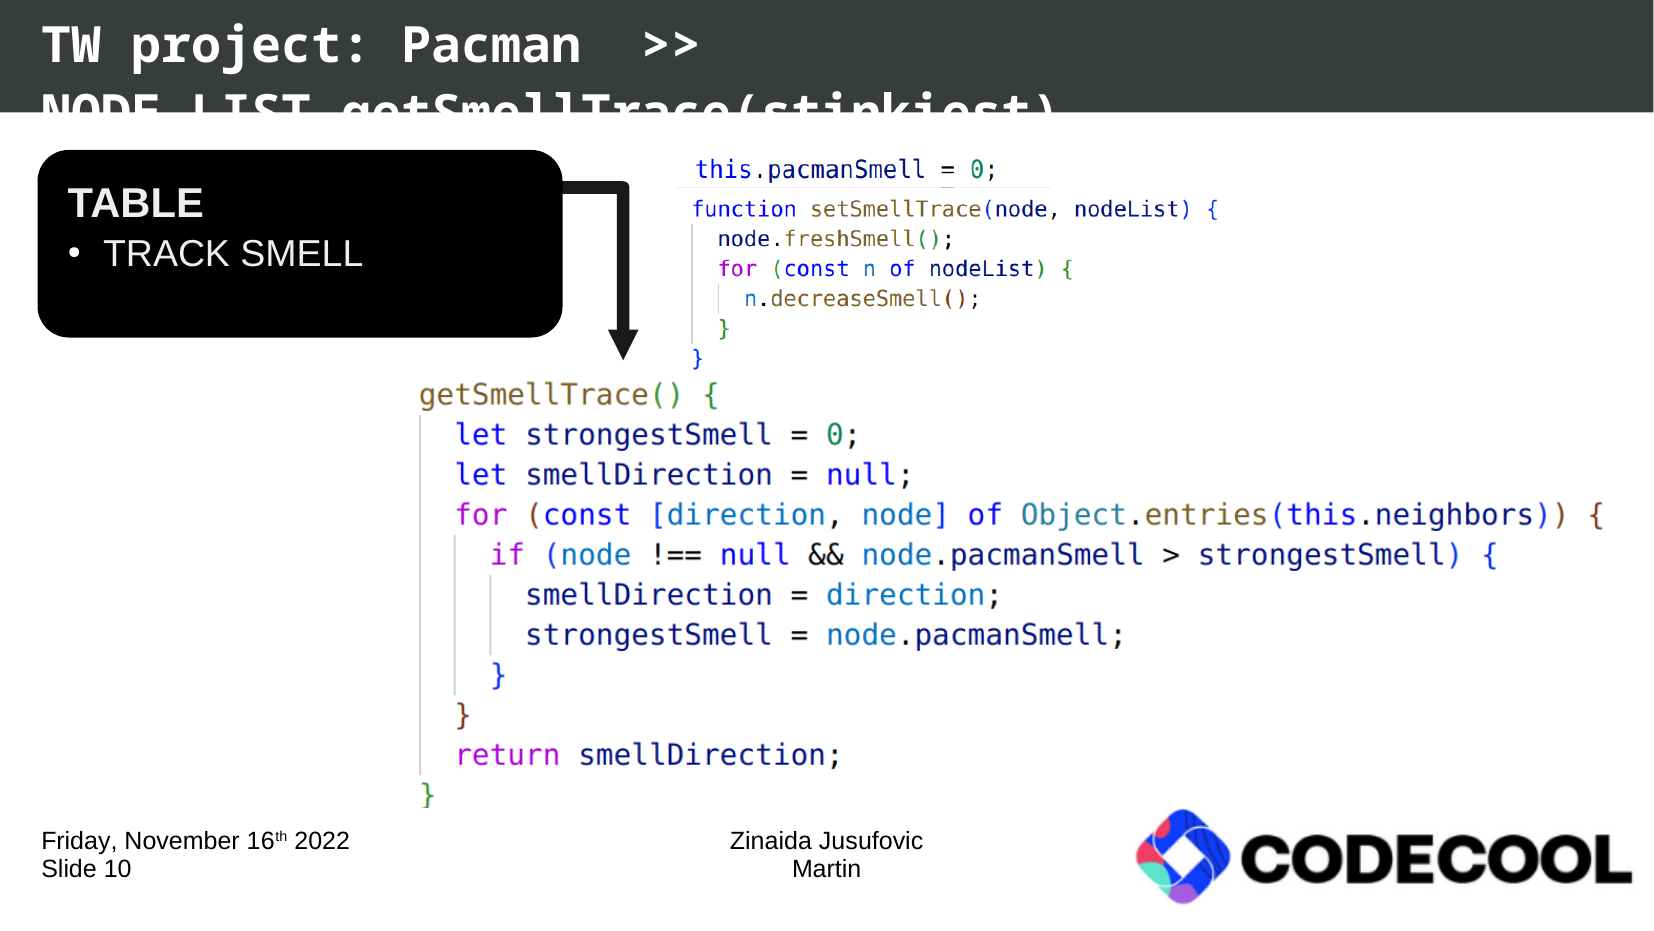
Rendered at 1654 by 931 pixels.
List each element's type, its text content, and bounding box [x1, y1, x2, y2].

picture [418, 149, 1654, 931]
text_box TABLE TRACK SMELL [37, 149, 563, 338]
text_box Zinaida Jusufovic Martin [658, 820, 996, 889]
title TW project: Pacman >> NODE_LIST.getSmellTrace(stinkiest) [41, 21, 1602, 134]
text_box Friday, November 16th 2022 Slide 10 [41, 820, 449, 889]
text_box [0, 0, 1654, 113]
